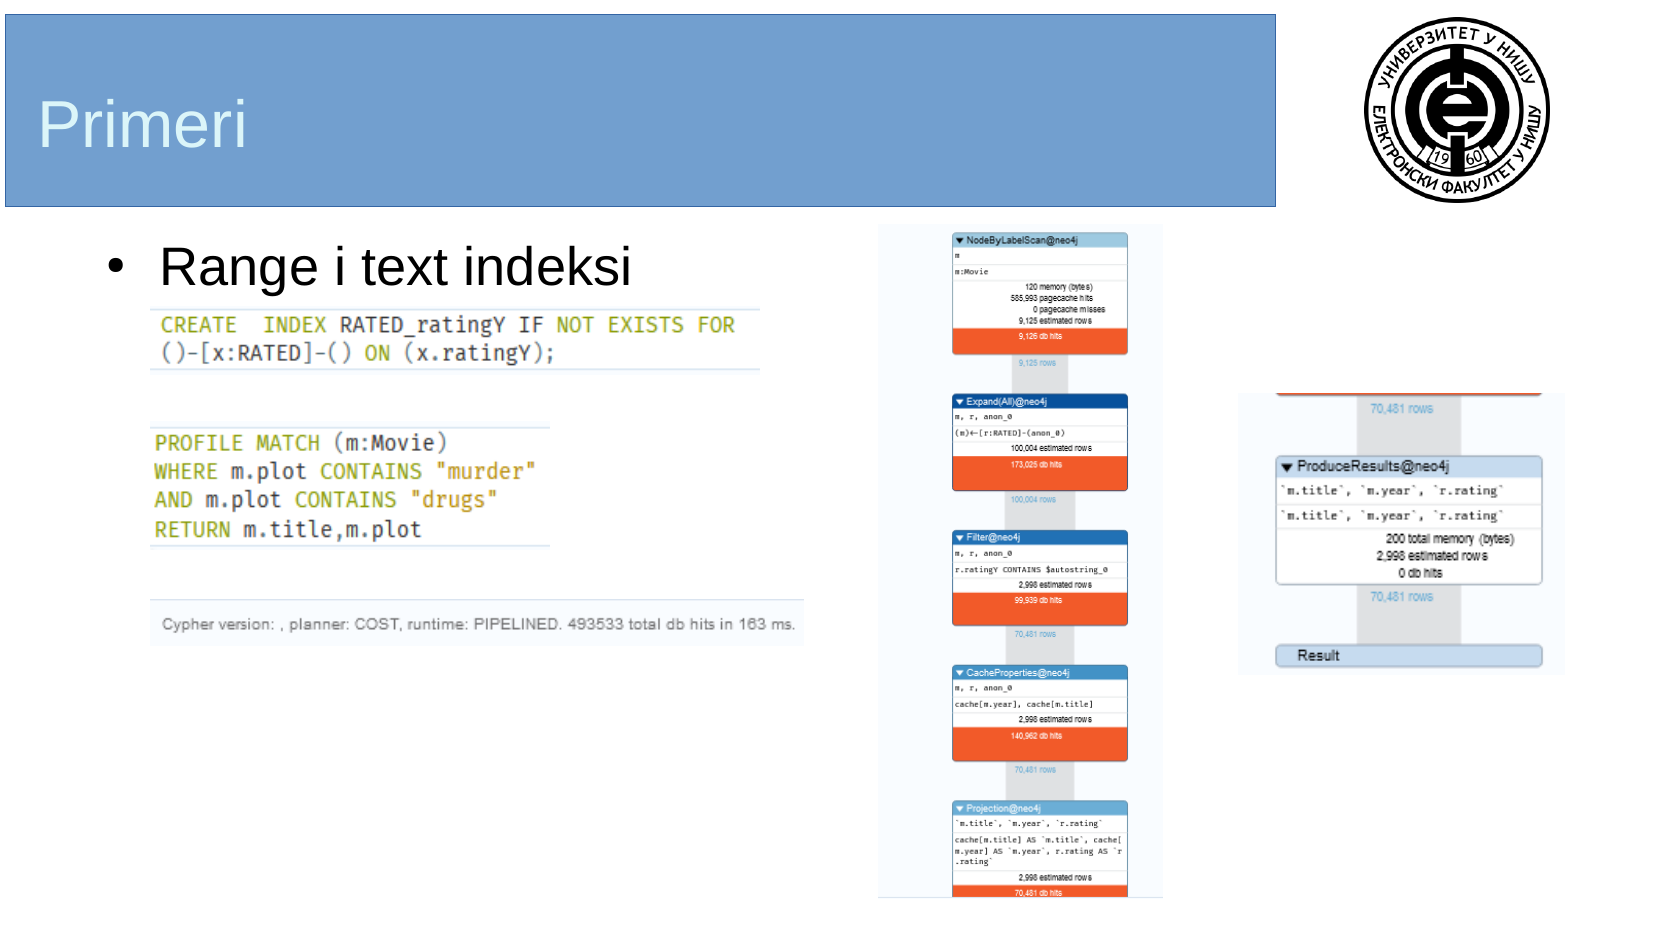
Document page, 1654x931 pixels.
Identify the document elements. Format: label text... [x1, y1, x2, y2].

picture [150, 306, 760, 376]
picture [1364, 17, 1550, 203]
picture [878, 224, 1163, 899]
title Primeri [37, 19, 1313, 231]
picture [1238, 393, 1565, 676]
picture [150, 599, 804, 646]
picture [150, 421, 550, 550]
list Range i text indeksi [88, 236, 1565, 901]
